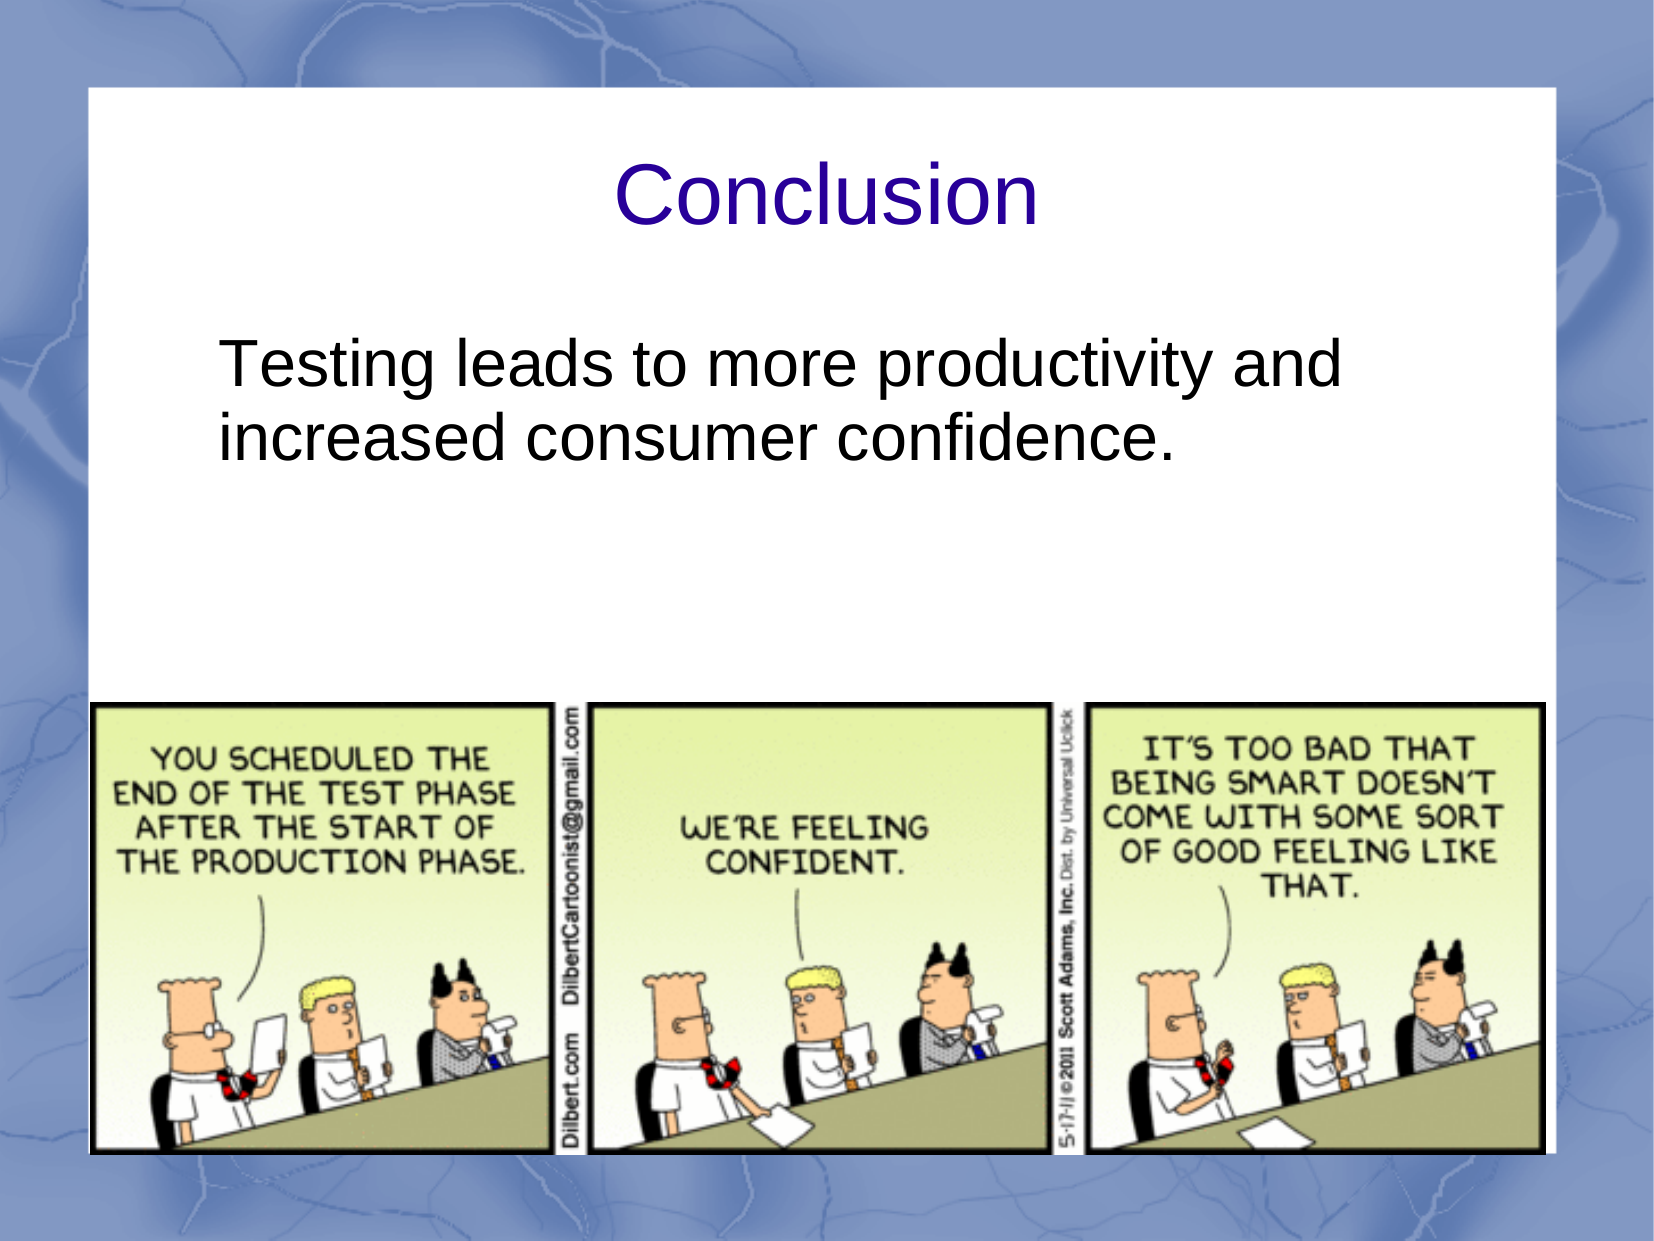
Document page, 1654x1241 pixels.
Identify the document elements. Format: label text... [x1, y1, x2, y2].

picture [0, 0, 1654, 1241]
title Conclusion [118, 90, 1536, 298]
list Testing leads to more productivity and increased consumer confidence. [147, 325, 1506, 702]
